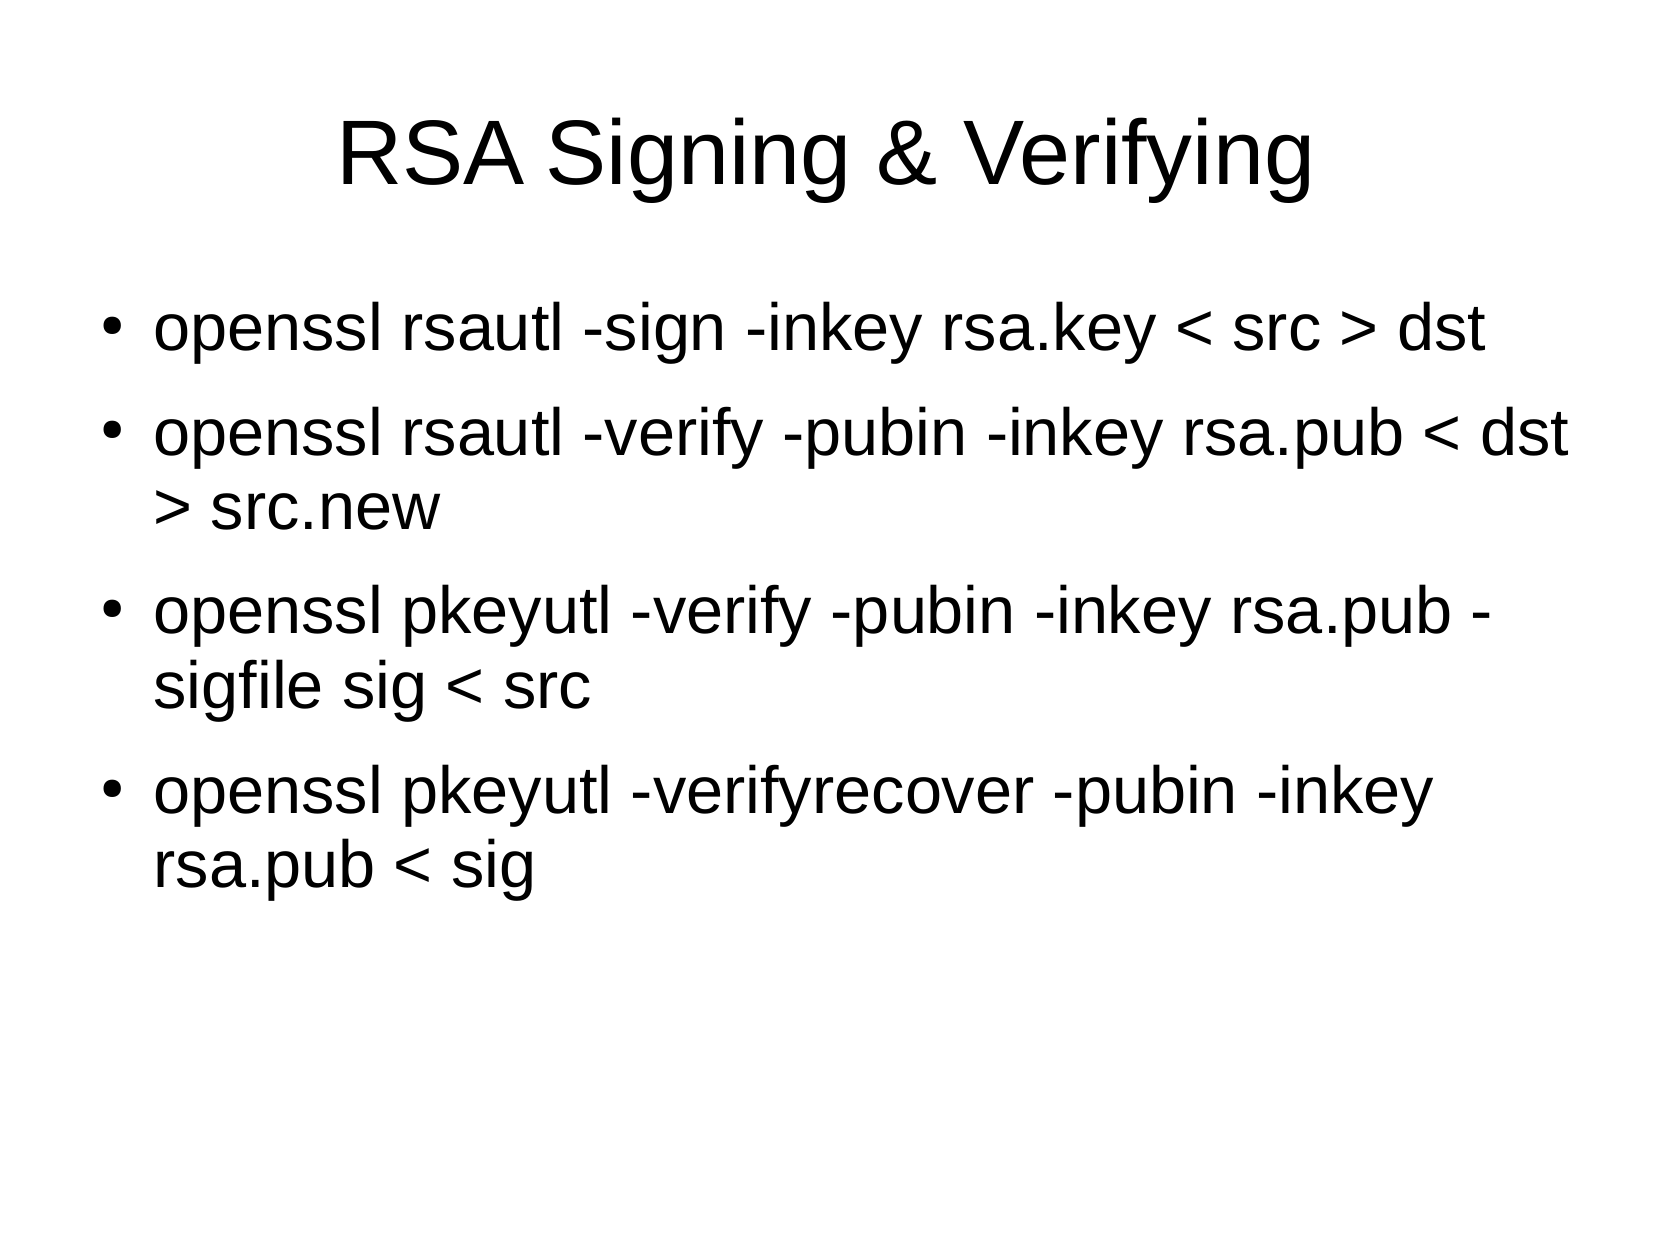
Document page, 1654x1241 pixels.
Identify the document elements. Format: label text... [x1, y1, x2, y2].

title RSA Signing & Verifying [82, 49, 1571, 257]
list openssl rsautl -sign -inkey rsa.key < src > dst openssl rsautl -verify -pubin -inkey rsa.pub < dst > src.new openssl pkeyutl -verify -pubin -inkey rsa.pub -sigfile sig < src openssl pkeyutl -verifyrecover -pubin -inkey rsa.pub < sig [82, 290, 1571, 1010]
